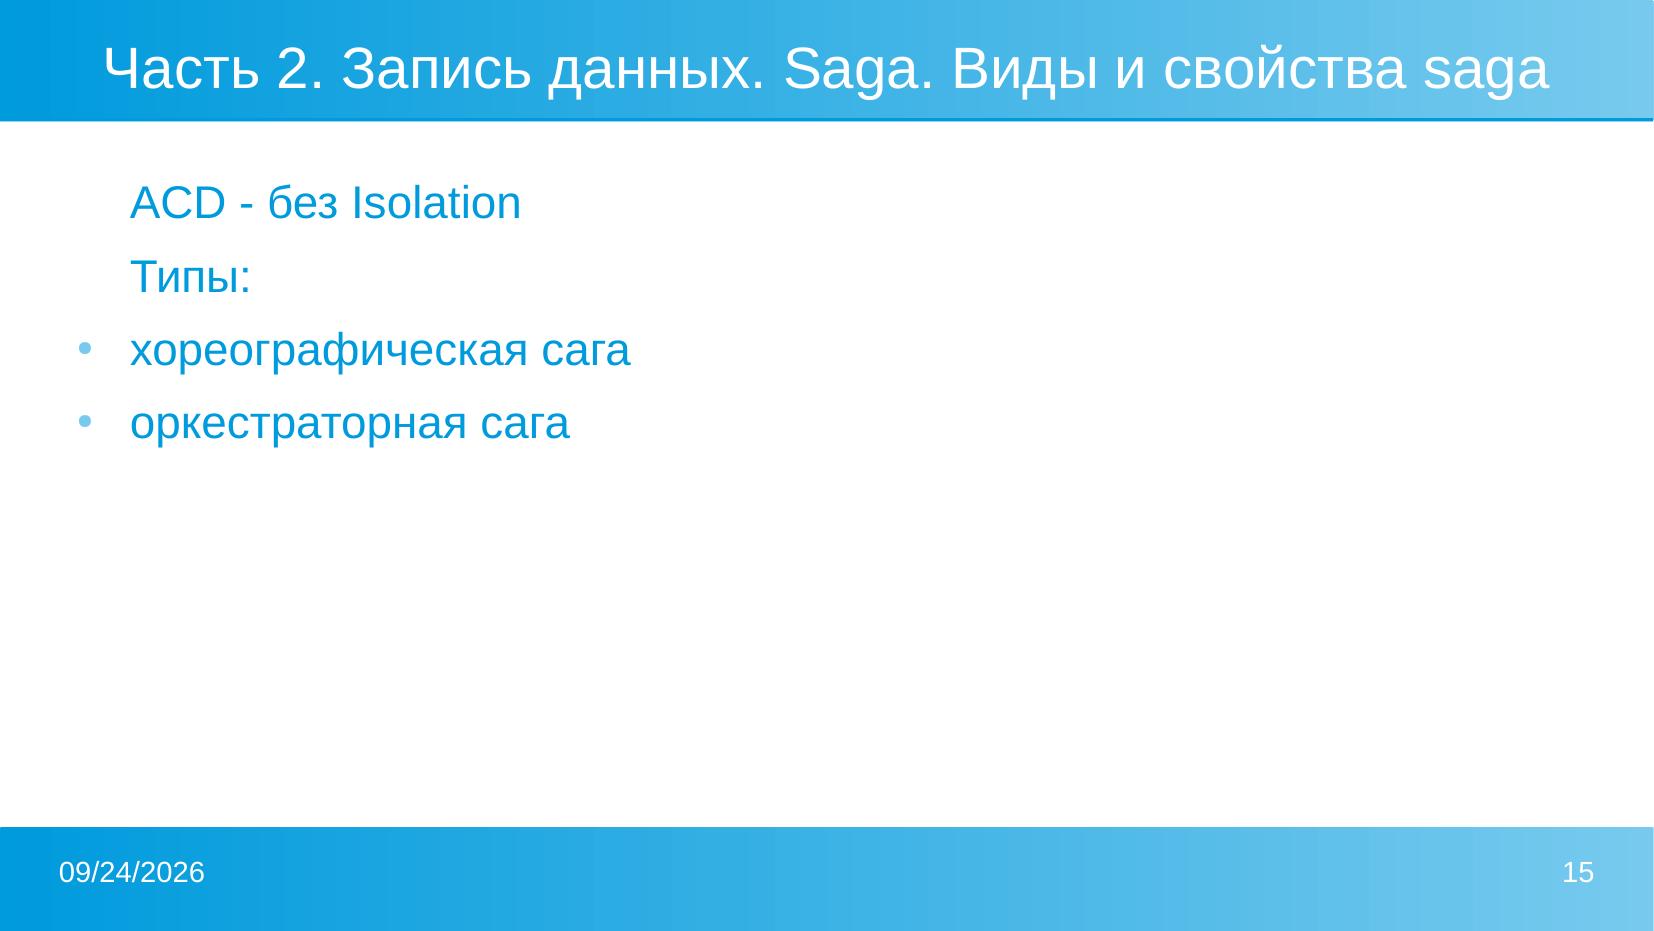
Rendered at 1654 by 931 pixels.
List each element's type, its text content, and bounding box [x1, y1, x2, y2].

title Часть 2. Запись данных. Saga. Виды и свойства saga [59, 29, 1595, 108]
list ACD - без Isolation Типы: хореографическая сага оркестраторная сага [59, 177, 1595, 768]
